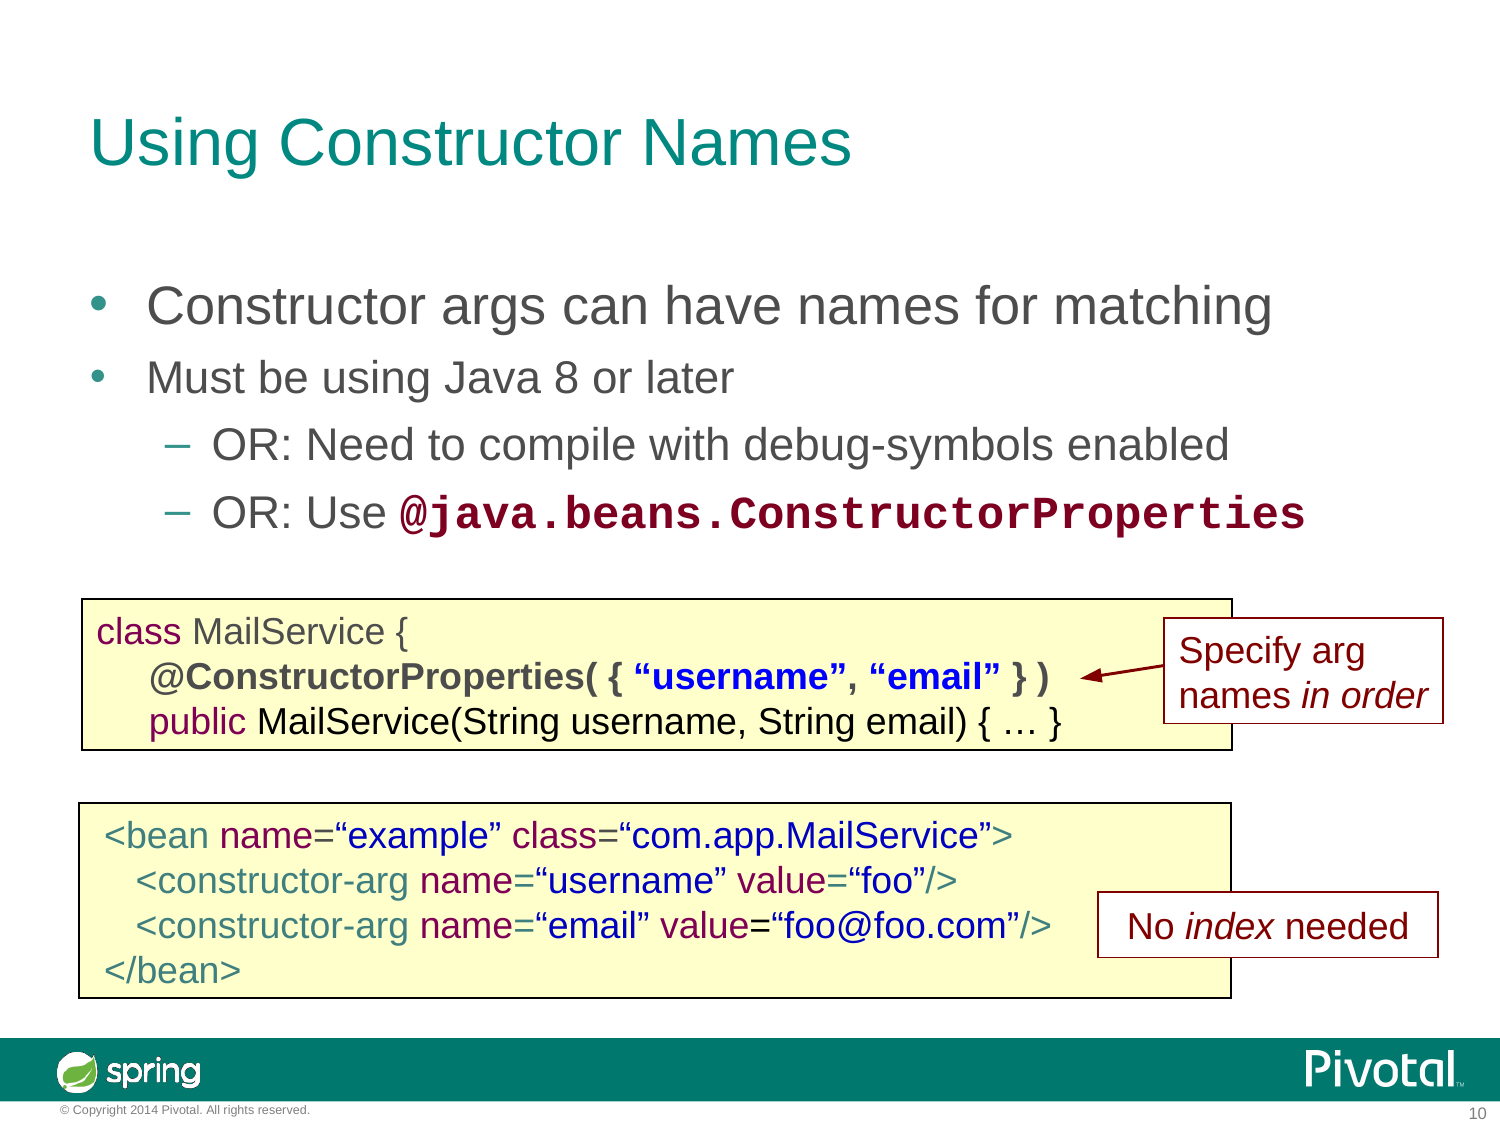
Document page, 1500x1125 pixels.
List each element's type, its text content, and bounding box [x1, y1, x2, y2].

text_box class MailService { @ConstructorProperties( { “username”, “email” } ) public MailService(String username, String email) { … } [81, 599, 1233, 750]
picture [1306, 1050, 1464, 1087]
title Using Constructor Names [75, 45, 1426, 233]
list Constructor args can have names for matching Must be using Java 8 or later OR: Need to compile with debug-symbols enabled OR: Use @java.beans.ConstructorProperties [75, 262, 1426, 1005]
text_box No index needed [1098, 891, 1439, 958]
picture [32, 1041, 210, 1103]
text_box Specify arg names in order [1163, 618, 1444, 724]
text_box <bean name=“example” class=“com.app.MailService”> <constructor-arg name=“username” value=“foo”/> <constructor-arg name=“email” value=“foo@foo.com”/> </bean> [78, 802, 1232, 999]
